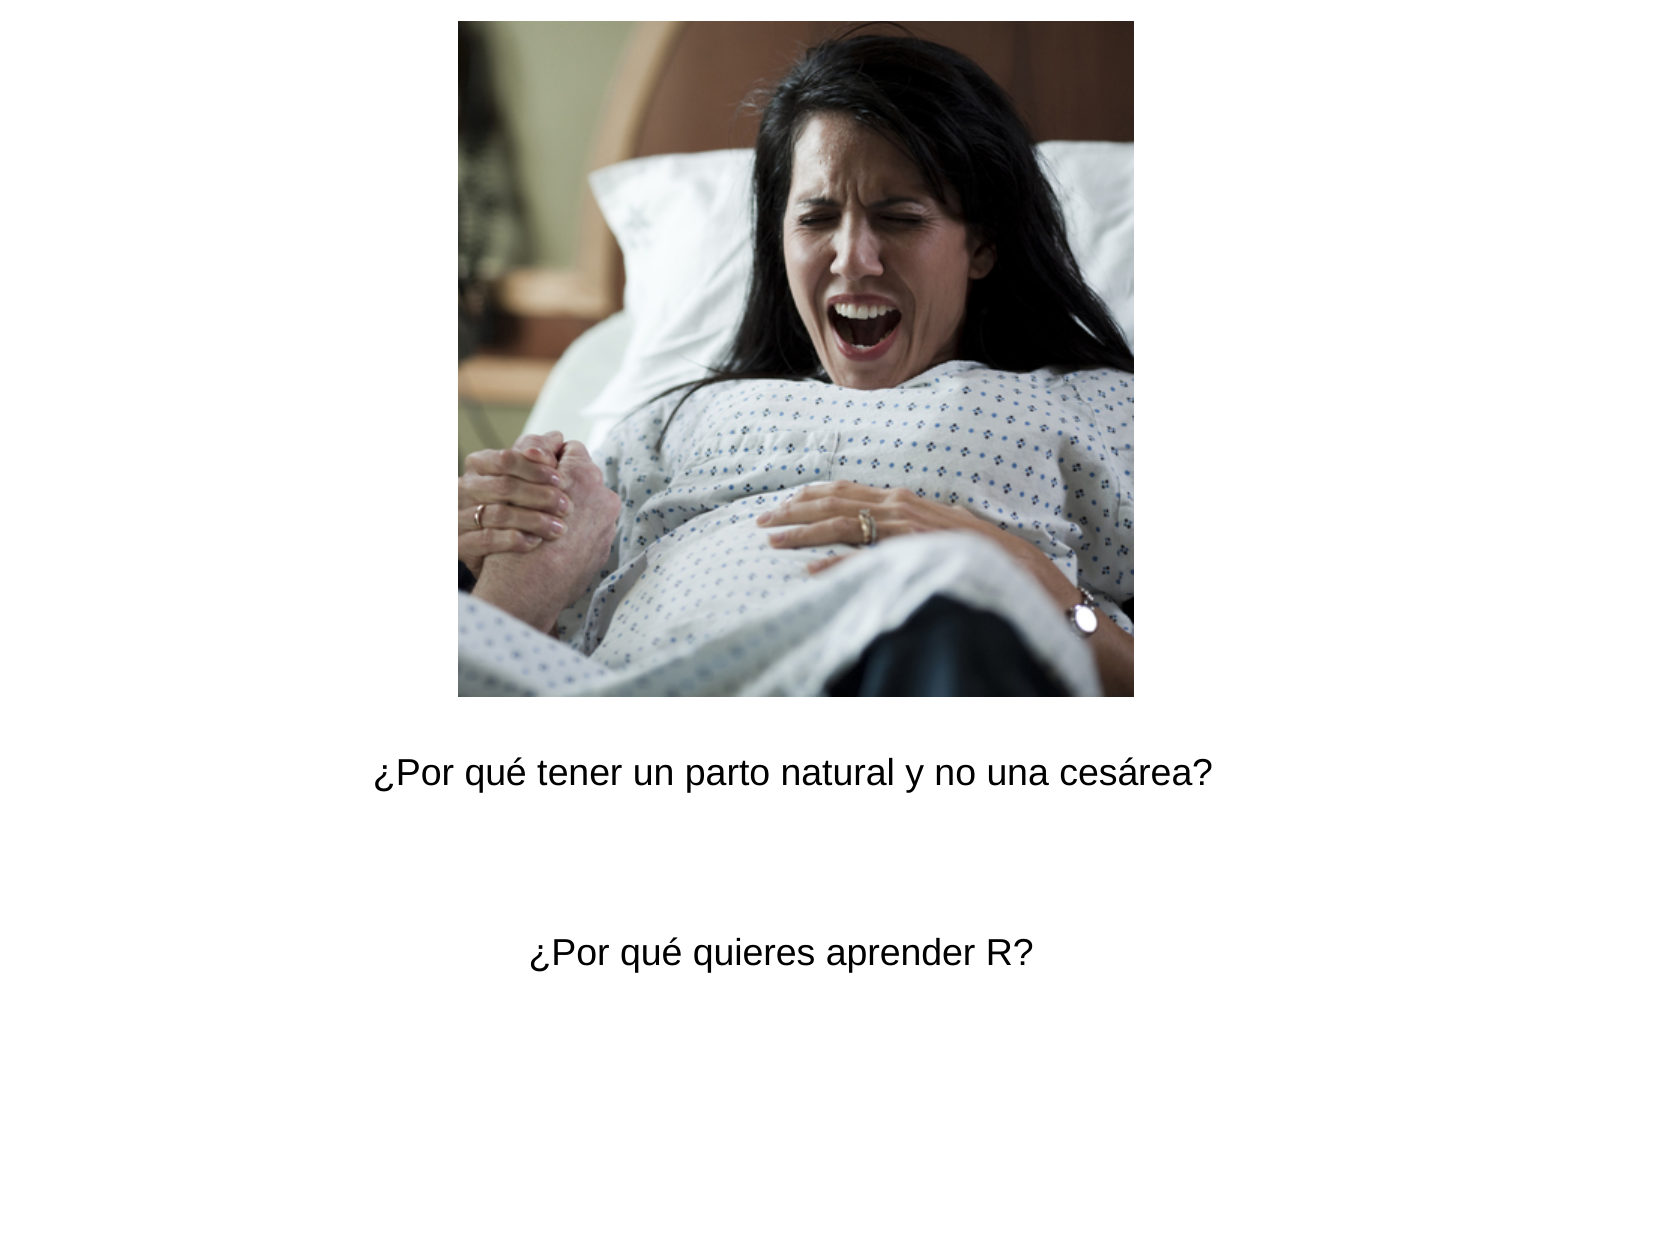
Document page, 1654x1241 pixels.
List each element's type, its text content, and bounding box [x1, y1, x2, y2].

text_box ¿Por qué tener un parto natural y no una cesárea? [358, 744, 1229, 801]
picture [458, 21, 1134, 697]
text_box ¿Por qué quieres aprender R? [513, 923, 1049, 981]
